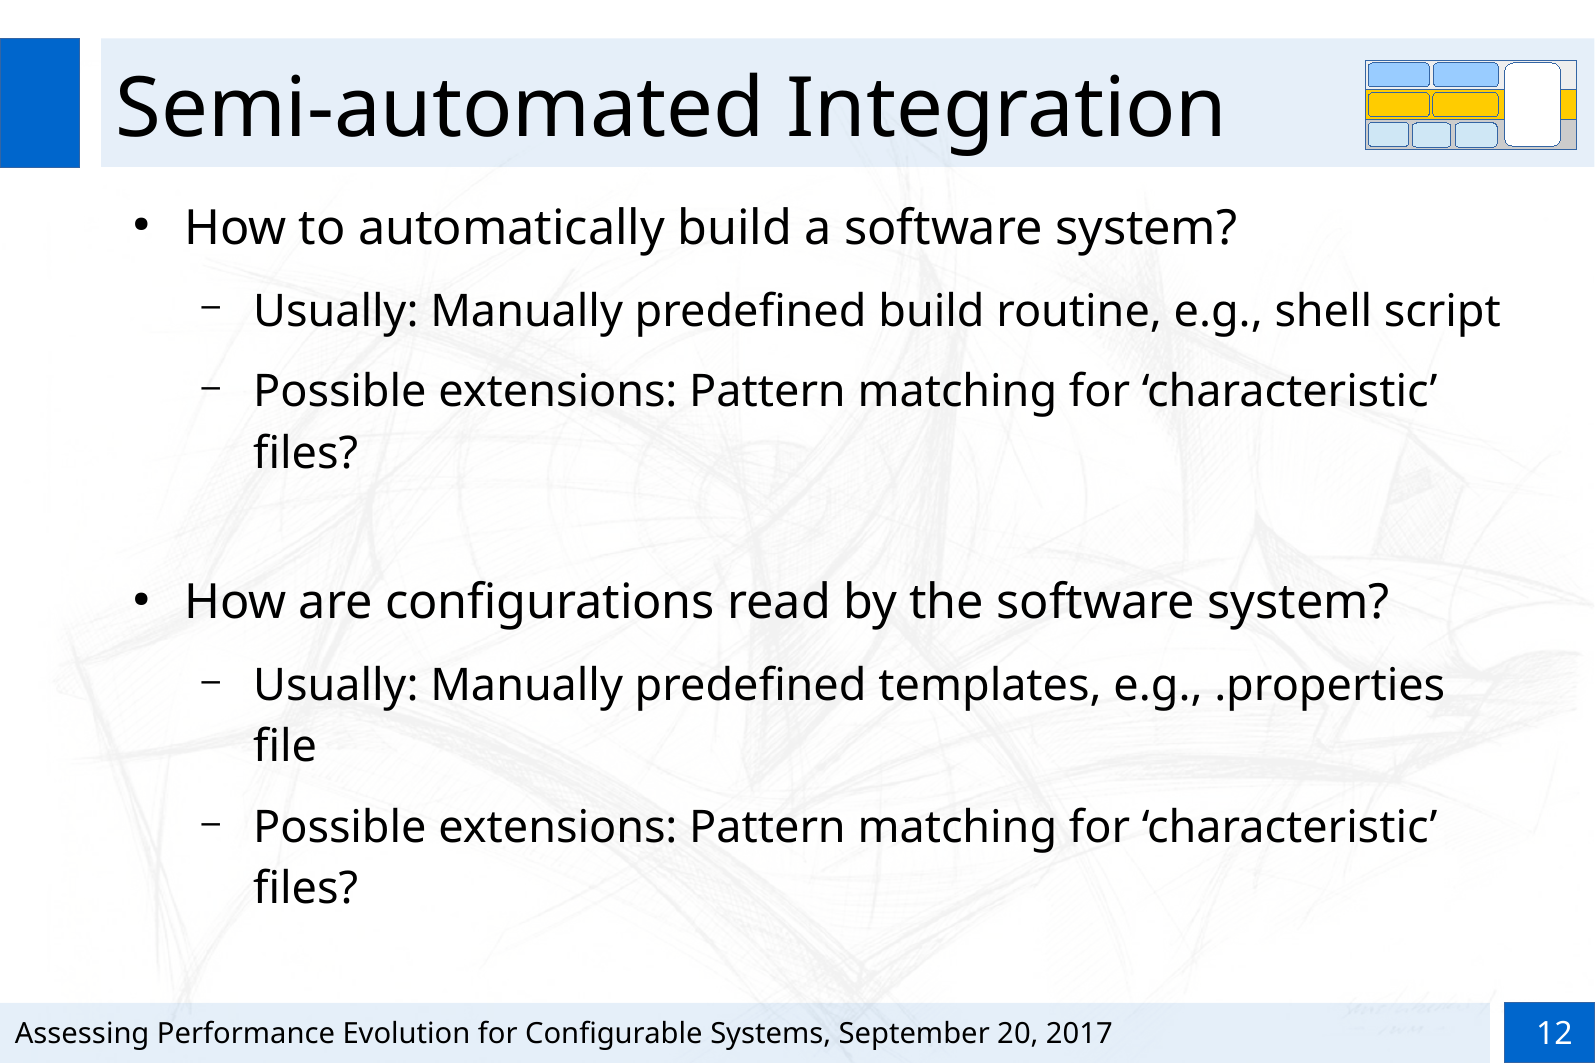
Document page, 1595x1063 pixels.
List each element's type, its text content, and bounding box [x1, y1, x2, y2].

list How to automatically build a software system? Usually: Manually predefined build routine, e.g., shell script Possible extensions: Pattern matching for ‘characteristic’ files? How are configurations read by the software system? Usually: Manually predefined templates, e.g., .properties file Possible extensions: Pattern matching for ‘characteristic’ files? [115, 192, 1515, 978]
text_box [1365, 60, 1577, 150]
title Semi-automated Integration [115, 42, 1515, 168]
